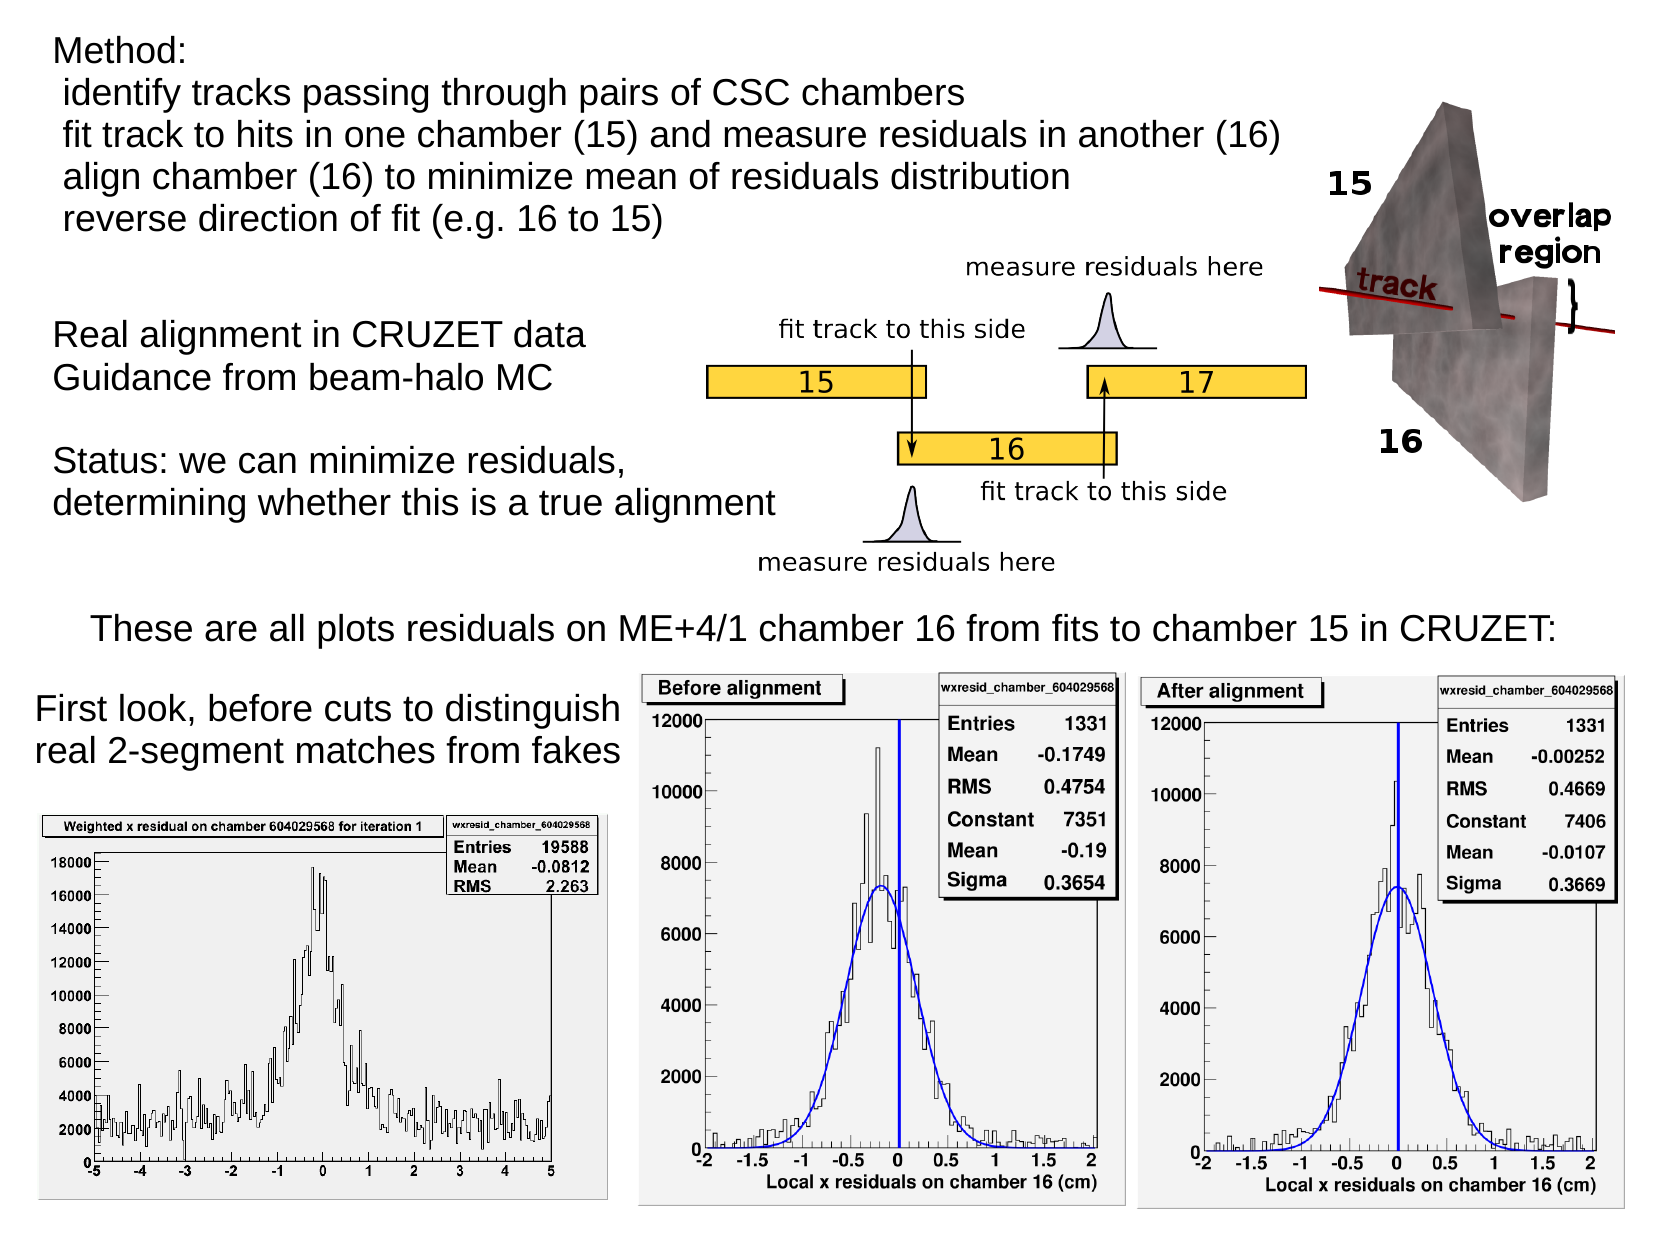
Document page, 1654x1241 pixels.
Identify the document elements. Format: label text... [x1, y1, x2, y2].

text_box First look, before cuts to distinguish real 2-segment matches from fakes [19, 679, 636, 788]
picture [706, 256, 1307, 571]
text_box Real alignment in CRUZET data Guidance from beam-halo MC Status: we can minimize residuals, determining whether this is a true alignment [37, 306, 706, 554]
picture [1136, 674, 1625, 1209]
picture [37, 813, 608, 1201]
text_box These are all plots residuals on ME+4/1 chamber 16 from fits to chamber 15 in CRUZET: [75, 600, 1567, 662]
picture [637, 671, 1126, 1206]
text_box Method: identify tracks passing through pairs of CSC chambers fit track to hits in one chamber (15) and measure residuals in another (16) align chamber (16) to minimize mean of residuals distribution reverse direction of fit (e.g. 16 to 15) [37, 21, 1313, 270]
picture [1312, 85, 1634, 526]
